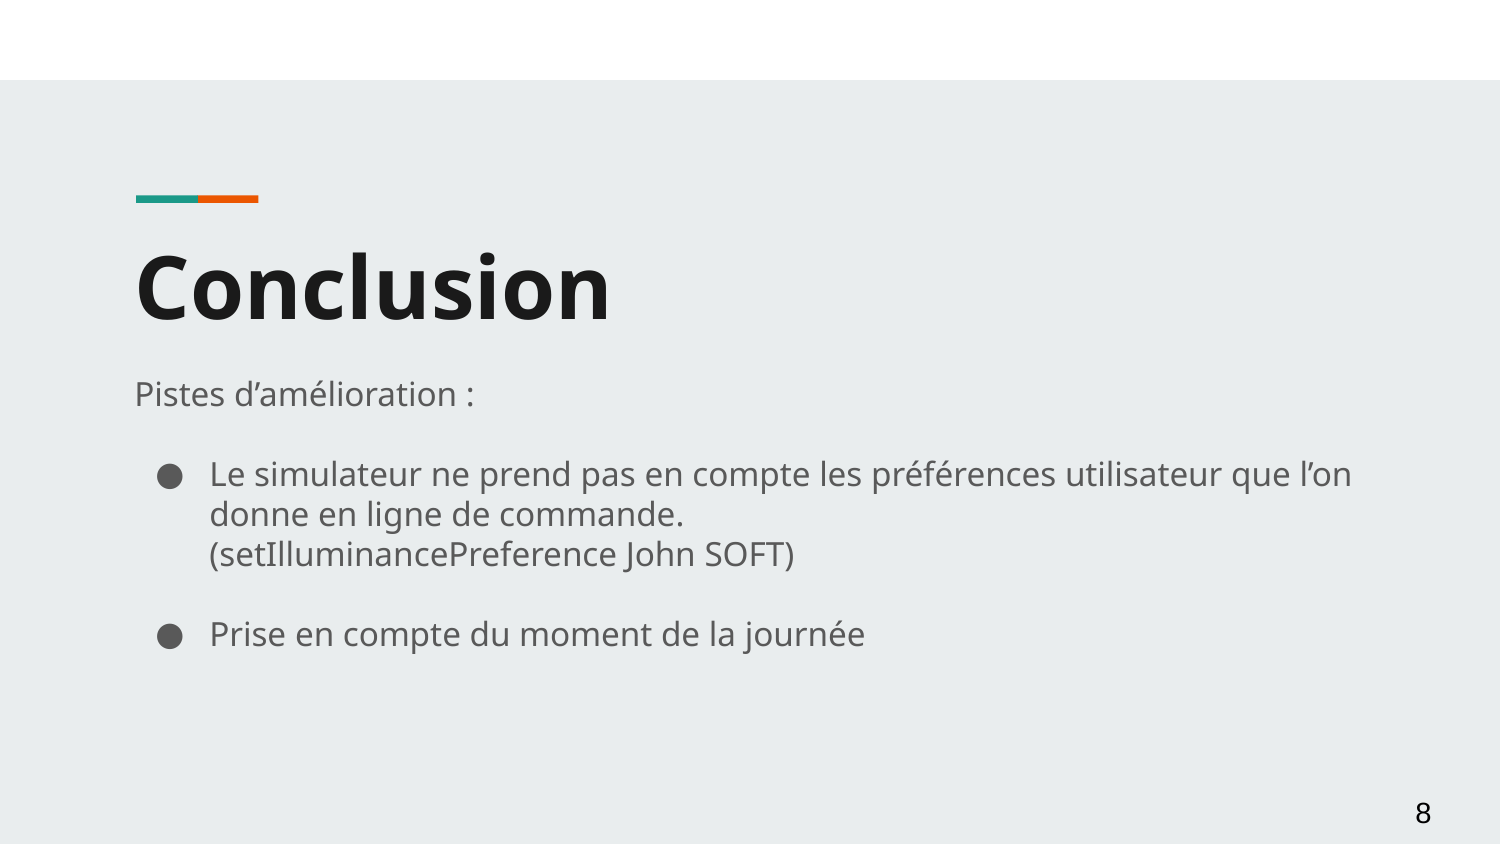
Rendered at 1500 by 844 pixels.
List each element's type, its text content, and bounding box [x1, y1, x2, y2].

subtitle Pistes d’amélioration : Le simulateur ne prend pas en compte les préférences utilisateur que l’on donne en ligne de commande. (setIlluminancePreference John SOFT) Prise en compte du moment de la journée [119, 358, 1381, 447]
title Conclusion [119, 216, 1381, 358]
title Conclusion [119, 447, 1381, 490]
slide_number <numéro> [1400, 779, 1491, 844]
